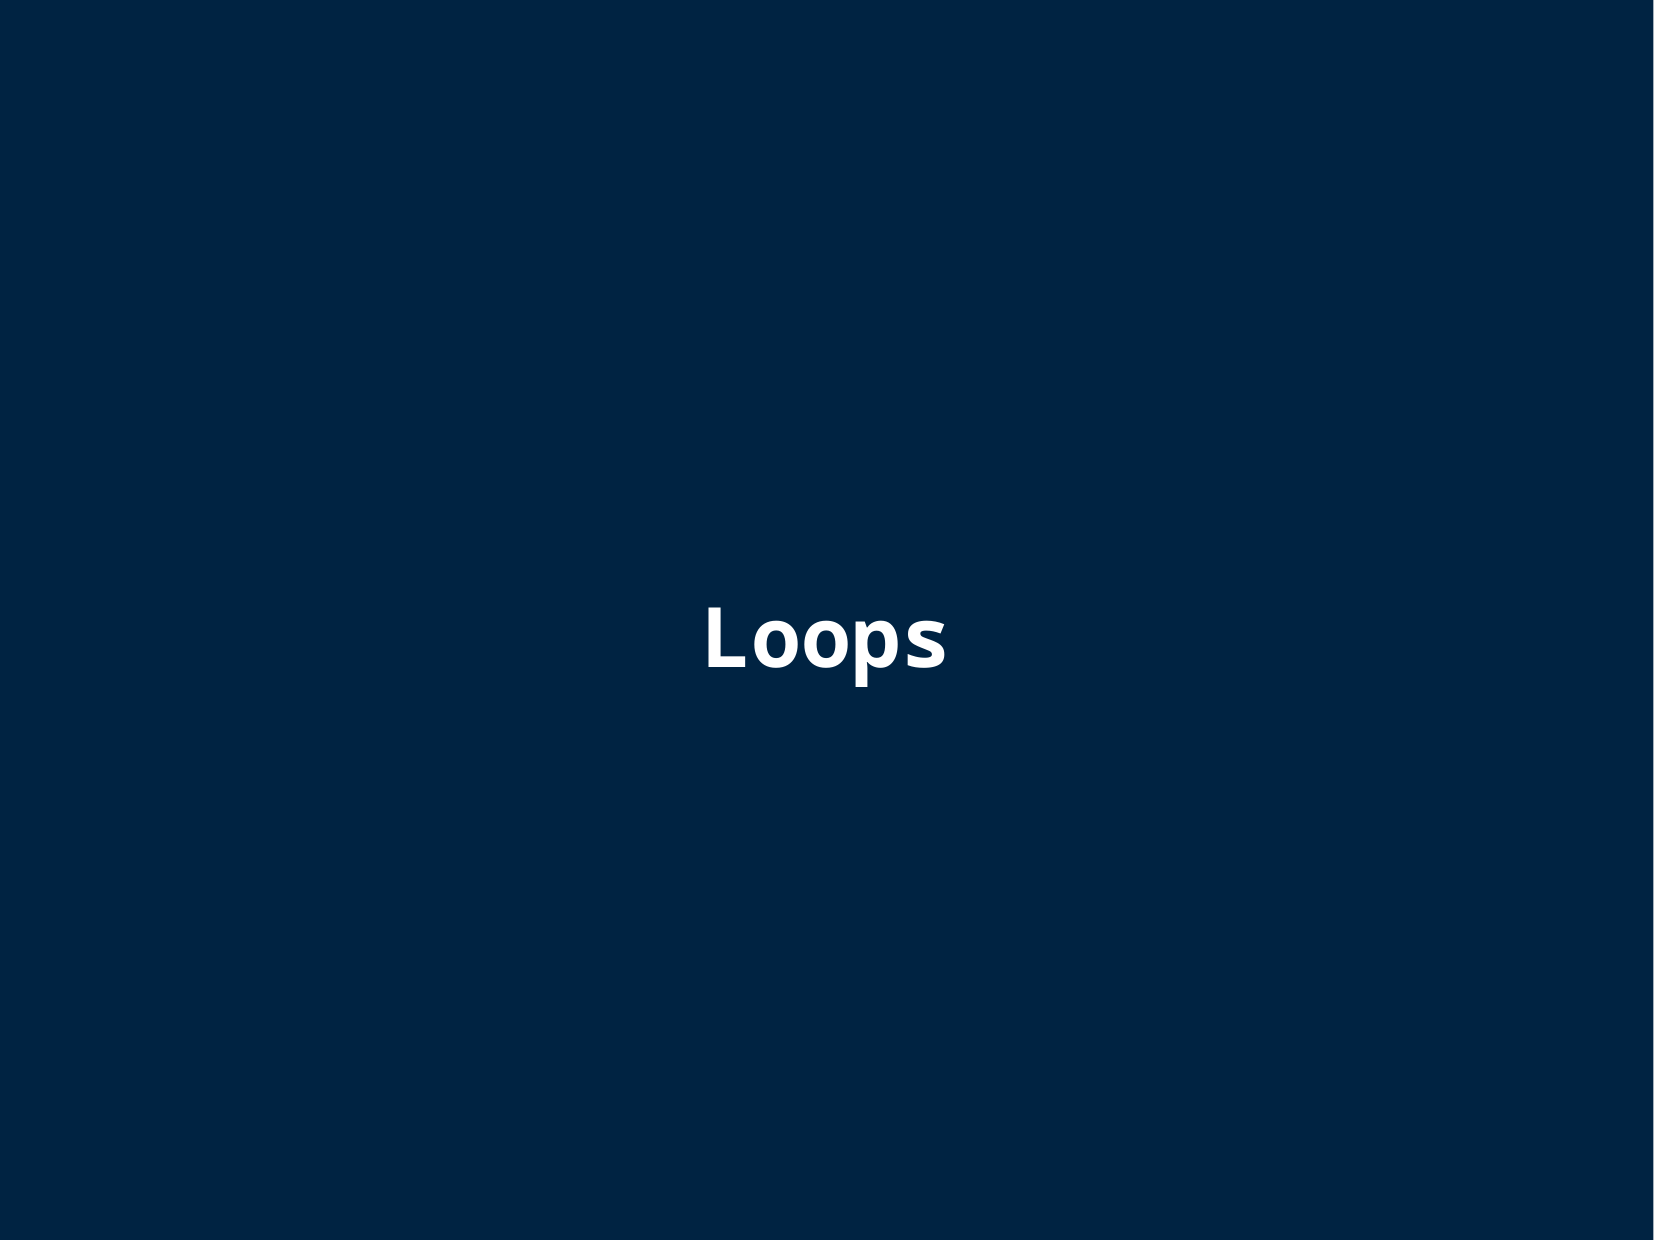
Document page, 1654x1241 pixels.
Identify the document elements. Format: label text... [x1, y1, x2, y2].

text_box Loops [261, 571, 1393, 670]
